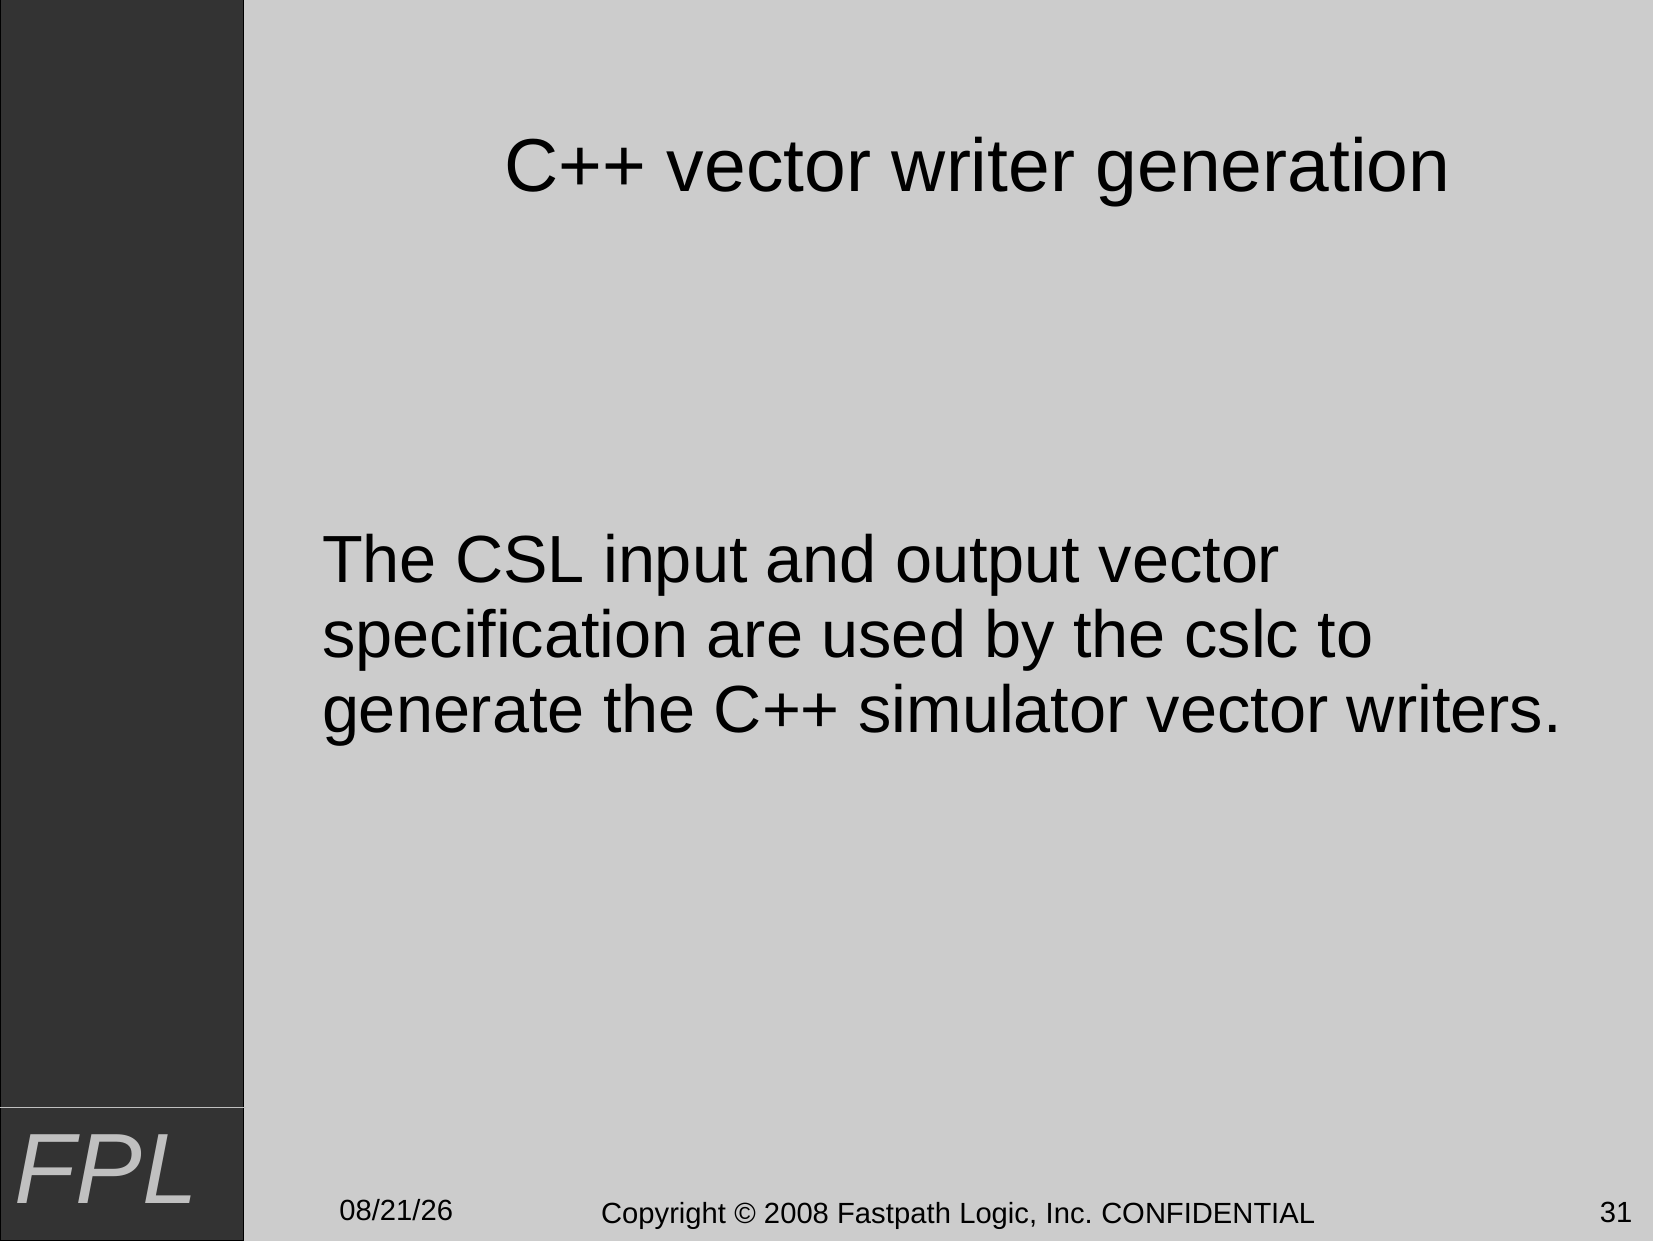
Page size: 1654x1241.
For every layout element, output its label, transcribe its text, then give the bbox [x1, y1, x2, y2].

title C++ vector writer generation [426, 57, 1529, 272]
subtitle The CSL input and output vector specification are used by the cslc to generate the C++ simulator vector writers. [322, 272, 1634, 1179]
